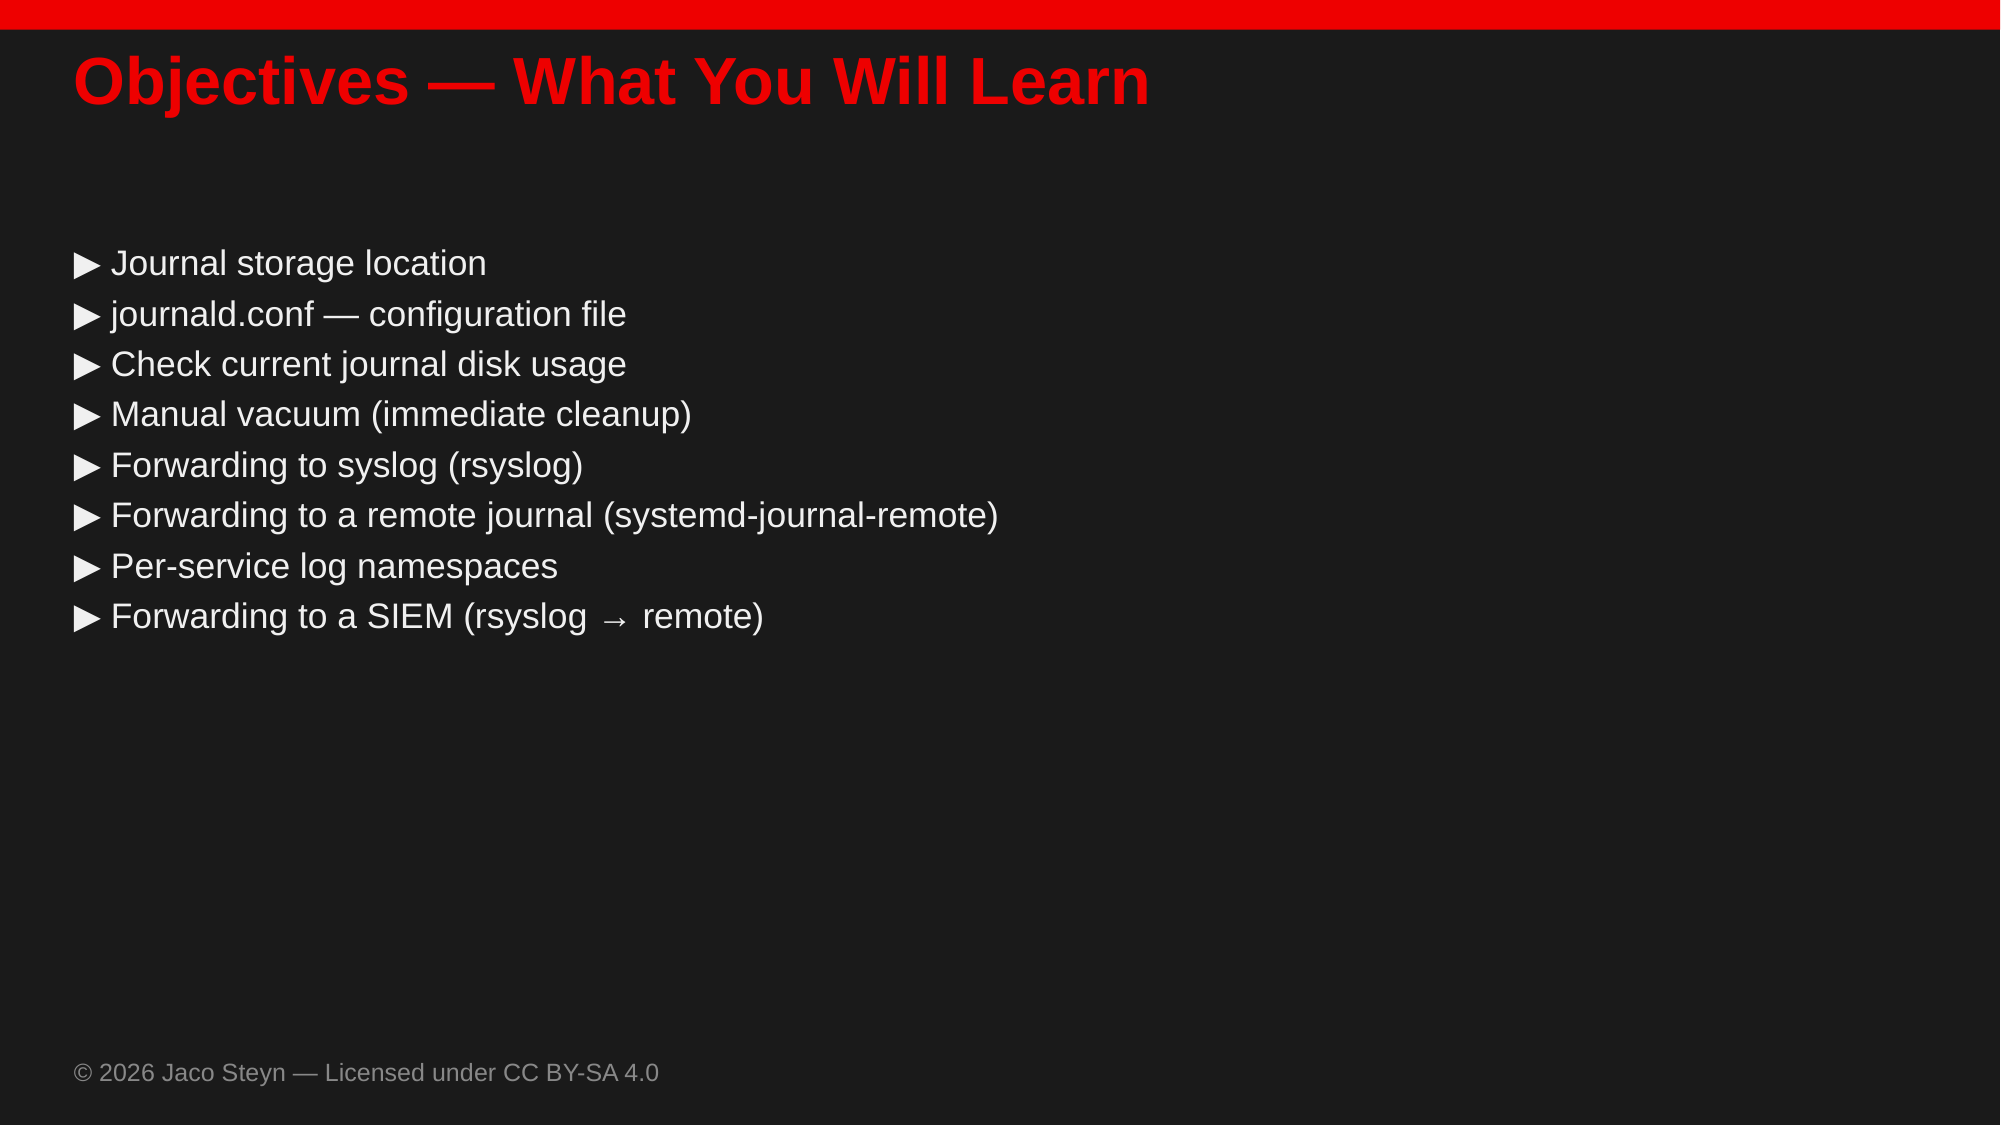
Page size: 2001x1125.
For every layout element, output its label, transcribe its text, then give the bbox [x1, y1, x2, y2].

text_box ▶ Journal storage location ▶ journald.conf — configuration file ▶ Check current journal disk usage ▶ Manual vacuum (immediate cleanup) ▶ Forwarding to syslog (rsyslog) ▶ Forwarding to a remote journal (systemd-journal-remote) ▶ Per-service log namespaces ▶ Forwarding to a SIEM (rsyslog → remote) [59, 236, 1942, 1037]
text_box [0, 0, 2001, 30]
text_box © 2026 Jaco Steyn — Licensed under CC BY-SA 4.0 [59, 1051, 1942, 1093]
text_box Objectives — What You Will Learn [59, 36, 1942, 208]
